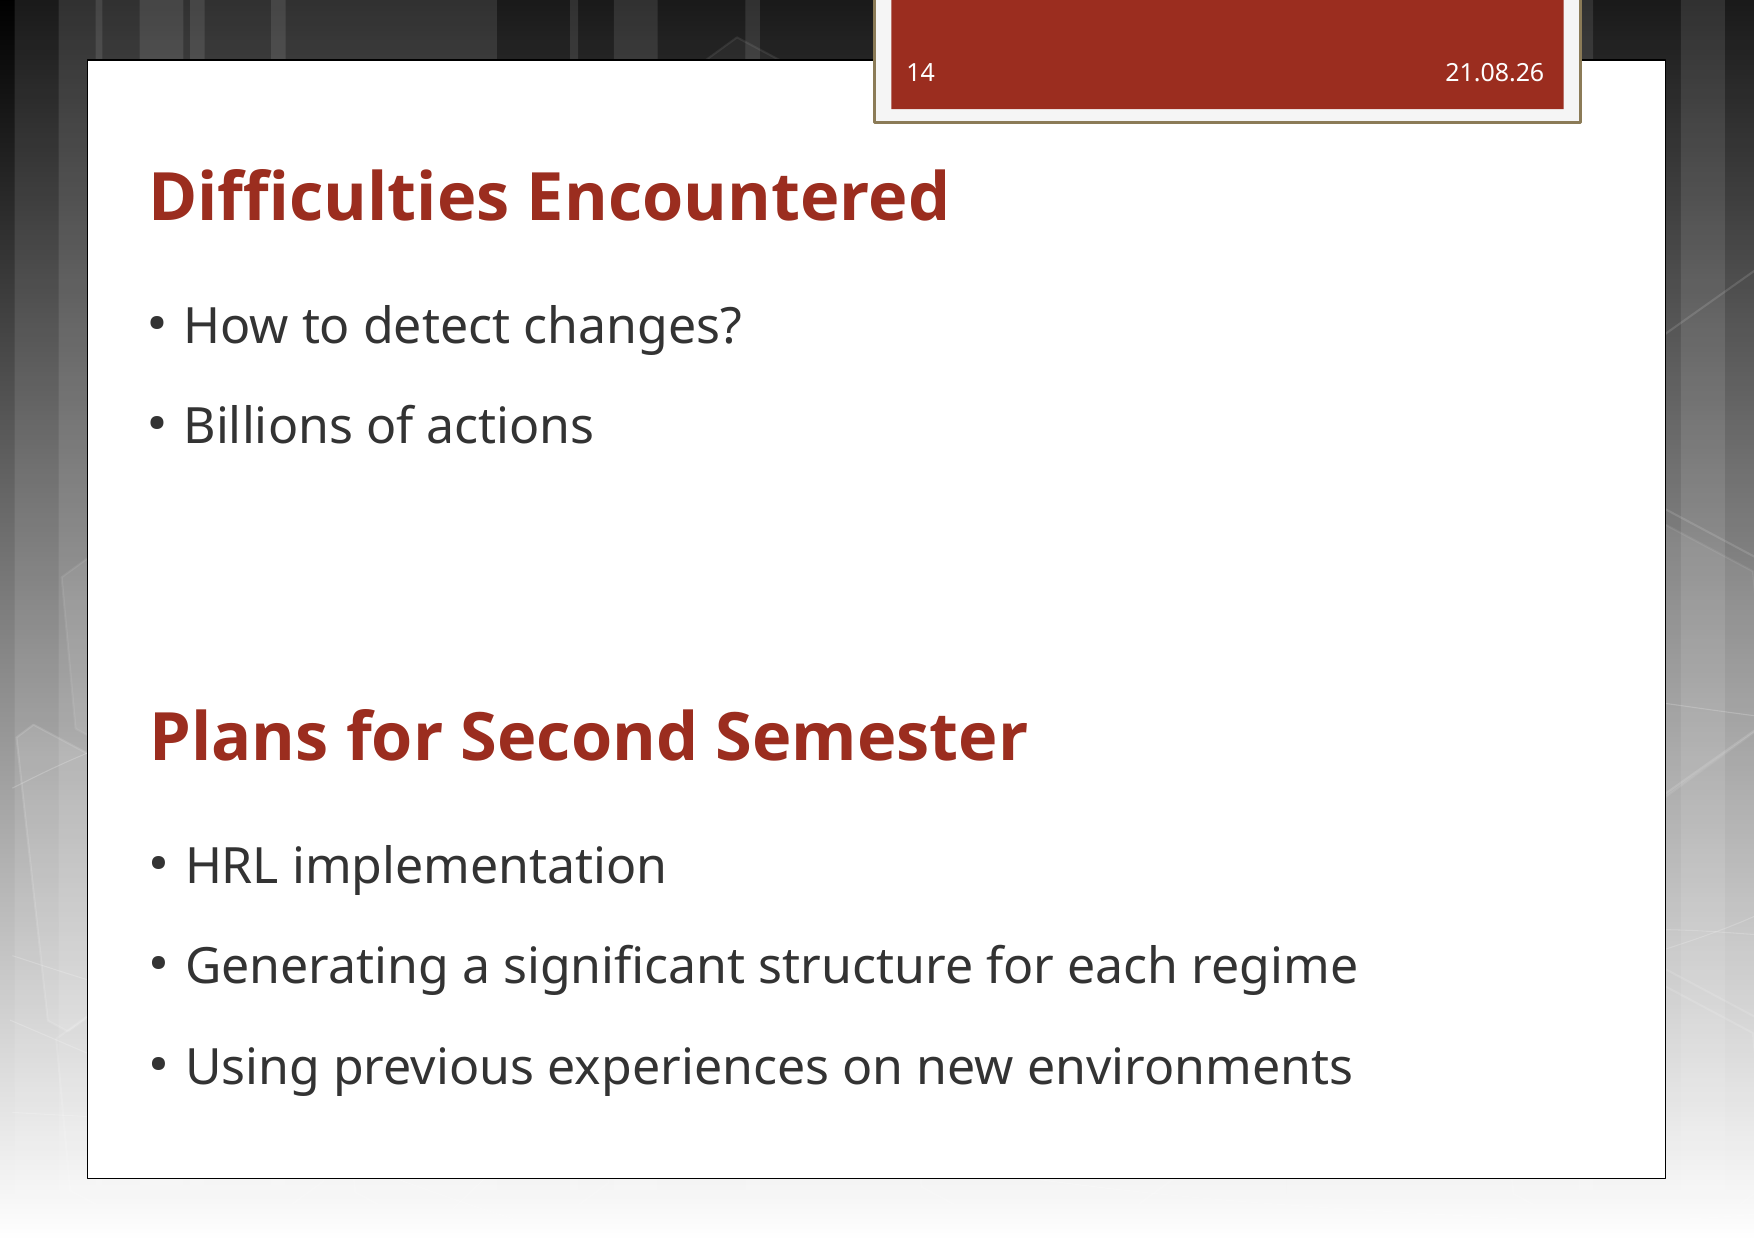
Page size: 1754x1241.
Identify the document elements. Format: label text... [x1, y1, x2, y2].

title Plans for Second Semester [90, 672, 1666, 797]
list How to detect changes? Billions of actions [88, 289, 1664, 601]
title Difficulties Encountered [88, 132, 1664, 257]
list HRL implementation Generating a significant structure for each regime Using previous experiences on new environments [90, 829, 1666, 1141]
